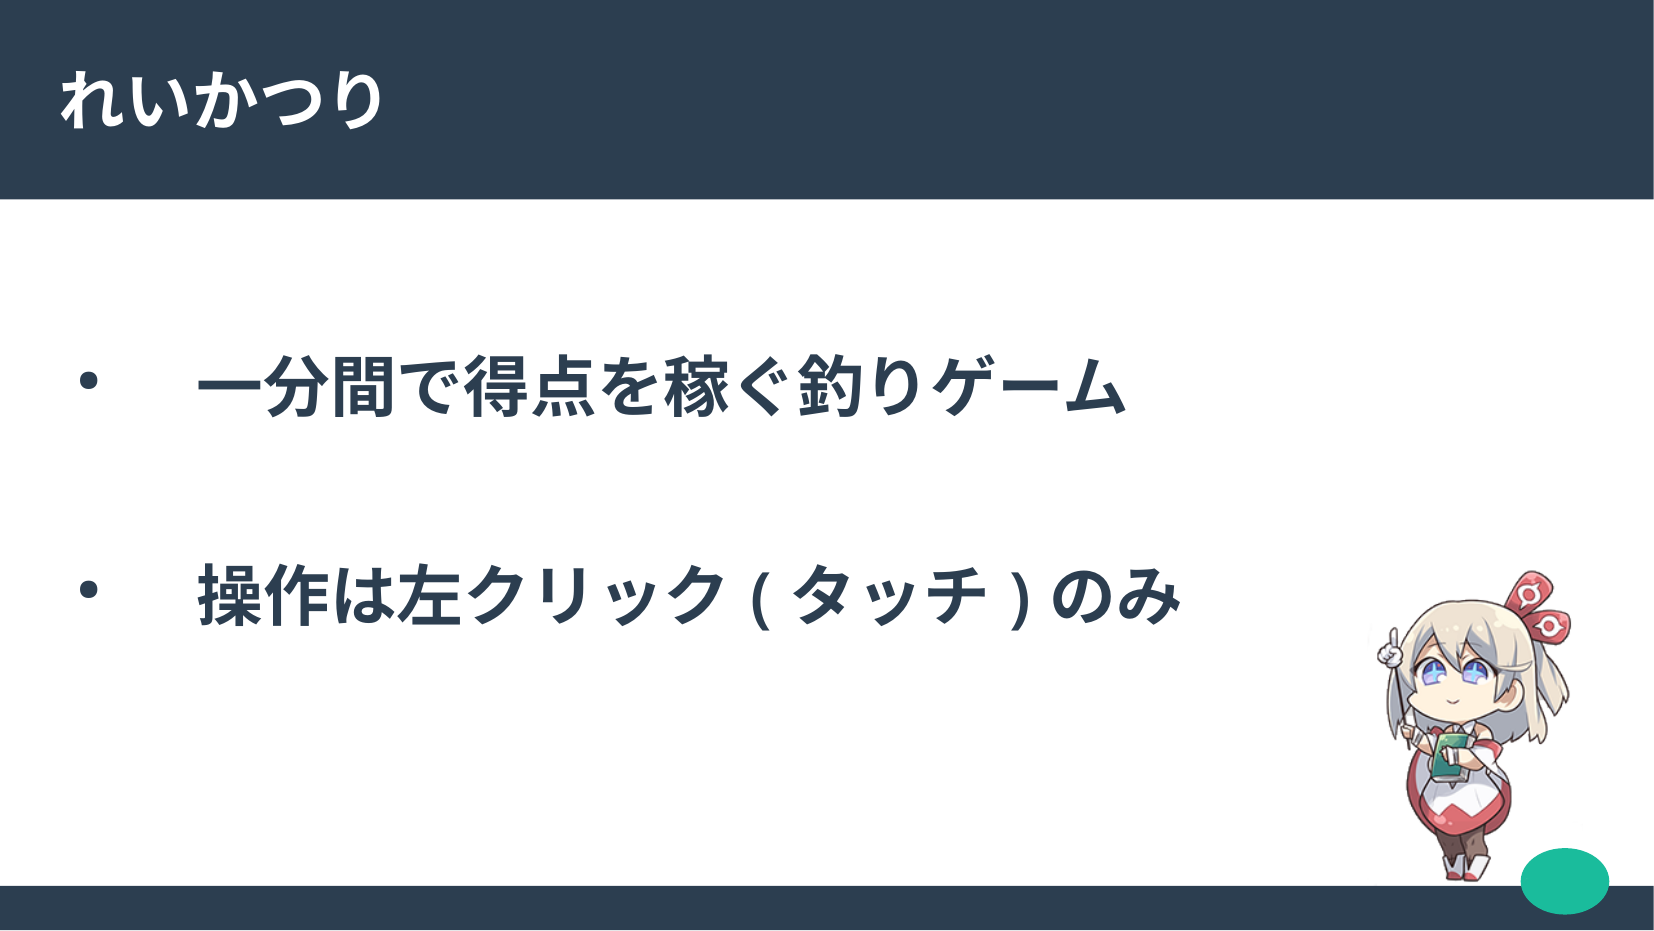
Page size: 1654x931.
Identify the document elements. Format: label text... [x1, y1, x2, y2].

picture [1367, 555, 1583, 886]
list 一分間で得点を稼ぐ釣りゲーム 操作は左クリック(タッチ)のみ [59, 243, 1595, 864]
title れいかつり [59, 37, 1595, 155]
